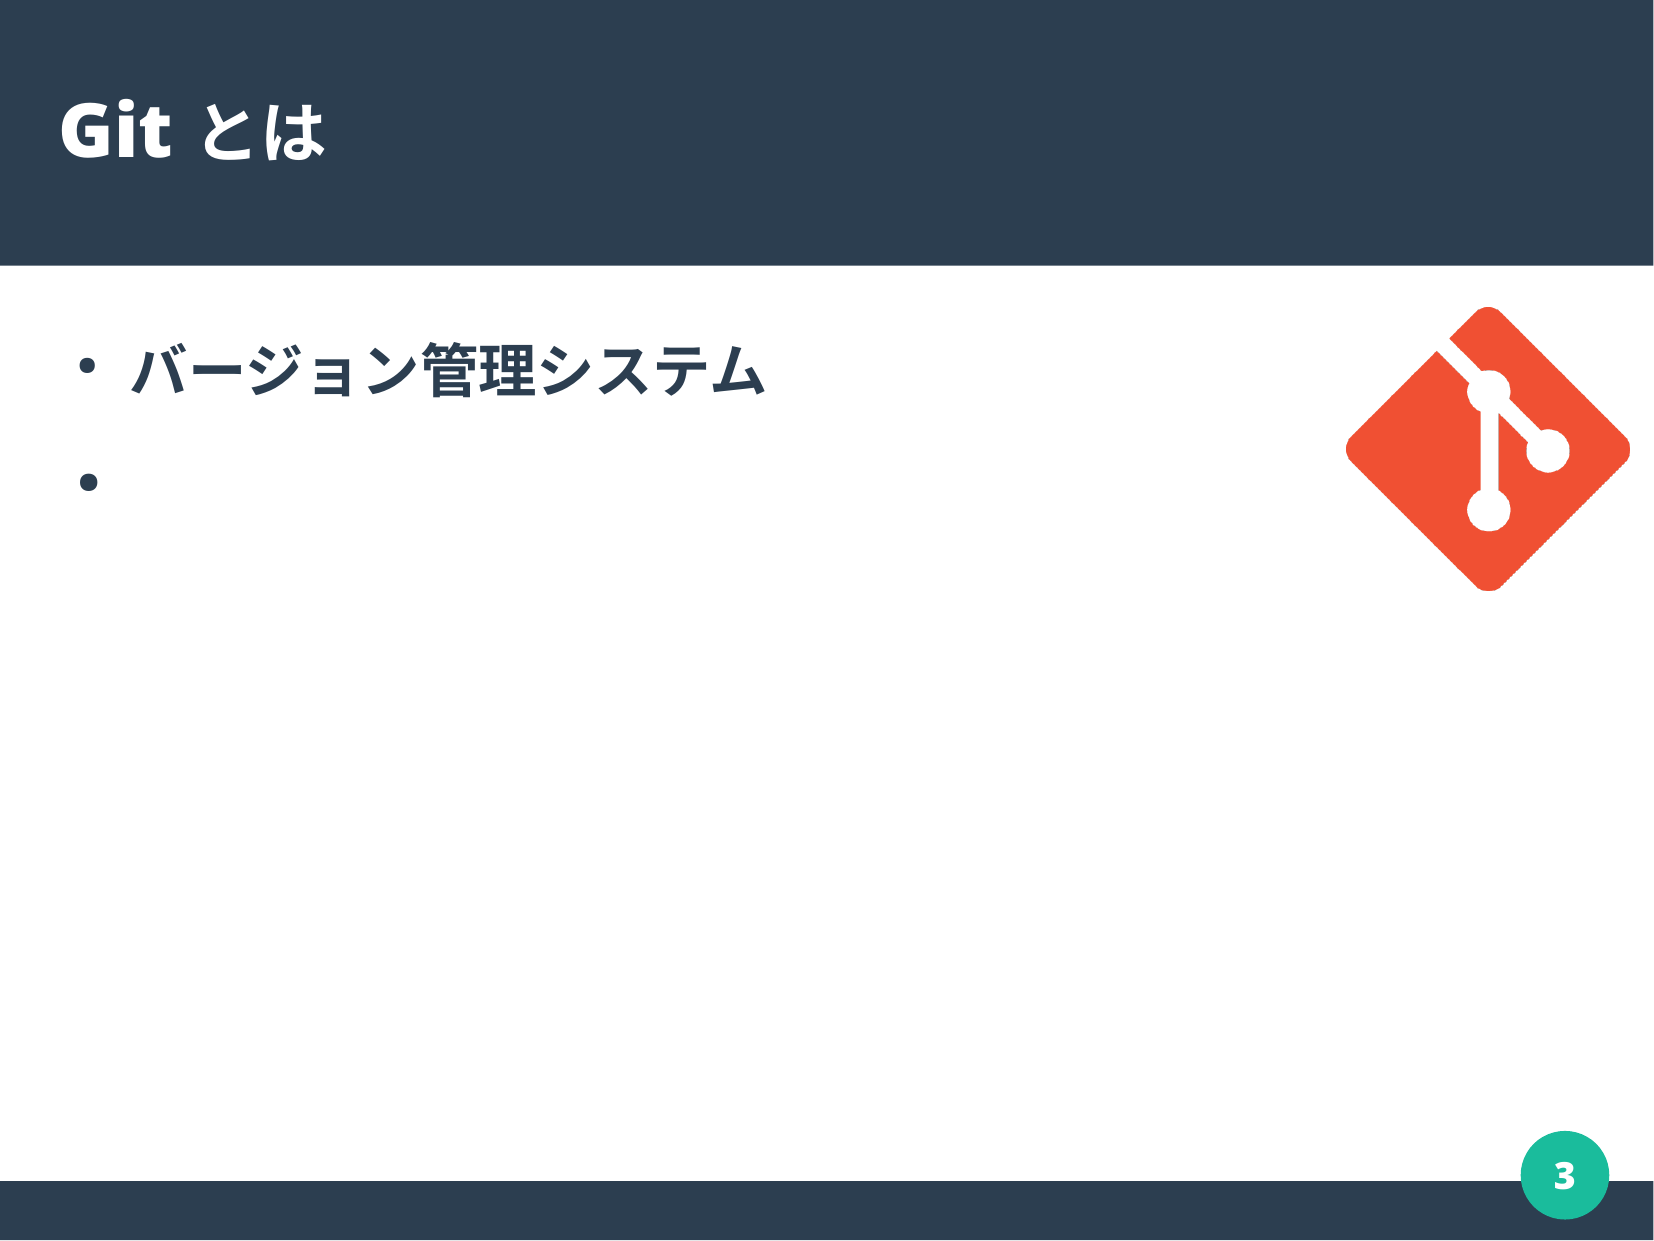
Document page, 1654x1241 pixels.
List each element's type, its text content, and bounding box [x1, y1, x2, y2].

list バージョン管理システム [59, 324, 1595, 1152]
picture [1346, 307, 1630, 591]
title Gitとは [59, 49, 1595, 207]
